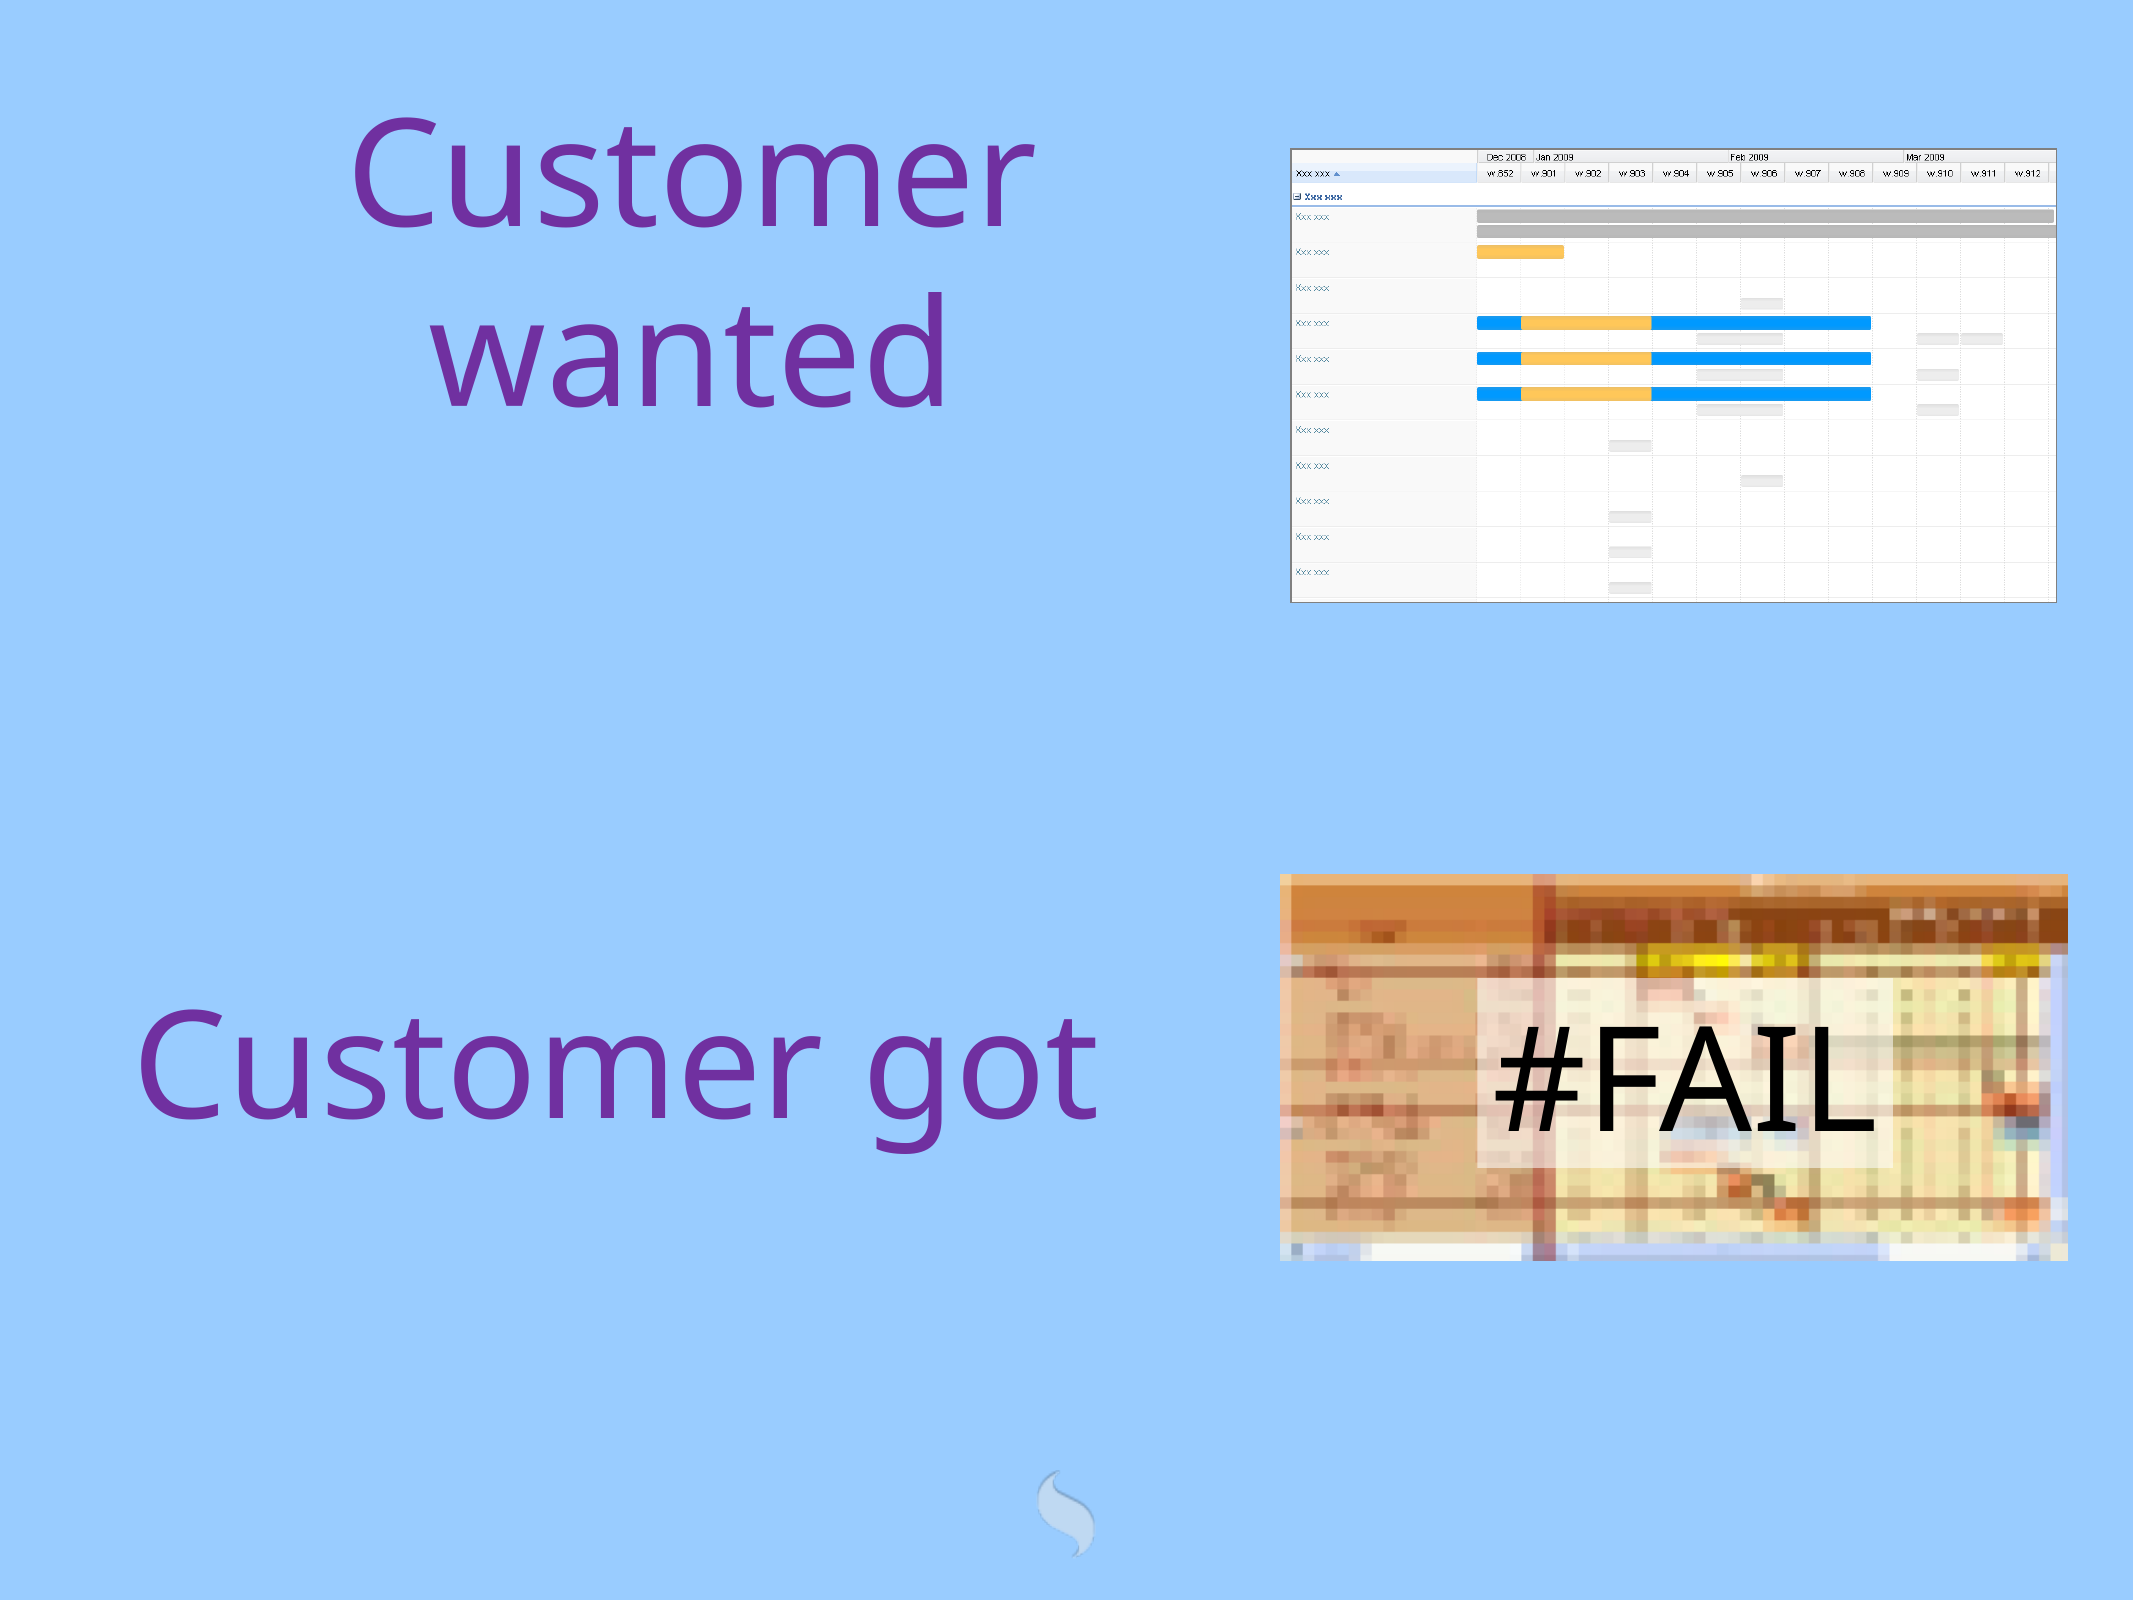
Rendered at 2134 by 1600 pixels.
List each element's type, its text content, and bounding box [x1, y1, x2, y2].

picture [1291, 150, 2056, 602]
picture [1035, 1470, 1098, 1561]
text_box Customer wanted [91, 266, 1292, 446]
text_box Customer got [16, 978, 1217, 1157]
picture [1280, 874, 2068, 1261]
text_box #FAIL [1477, 978, 1893, 1168]
